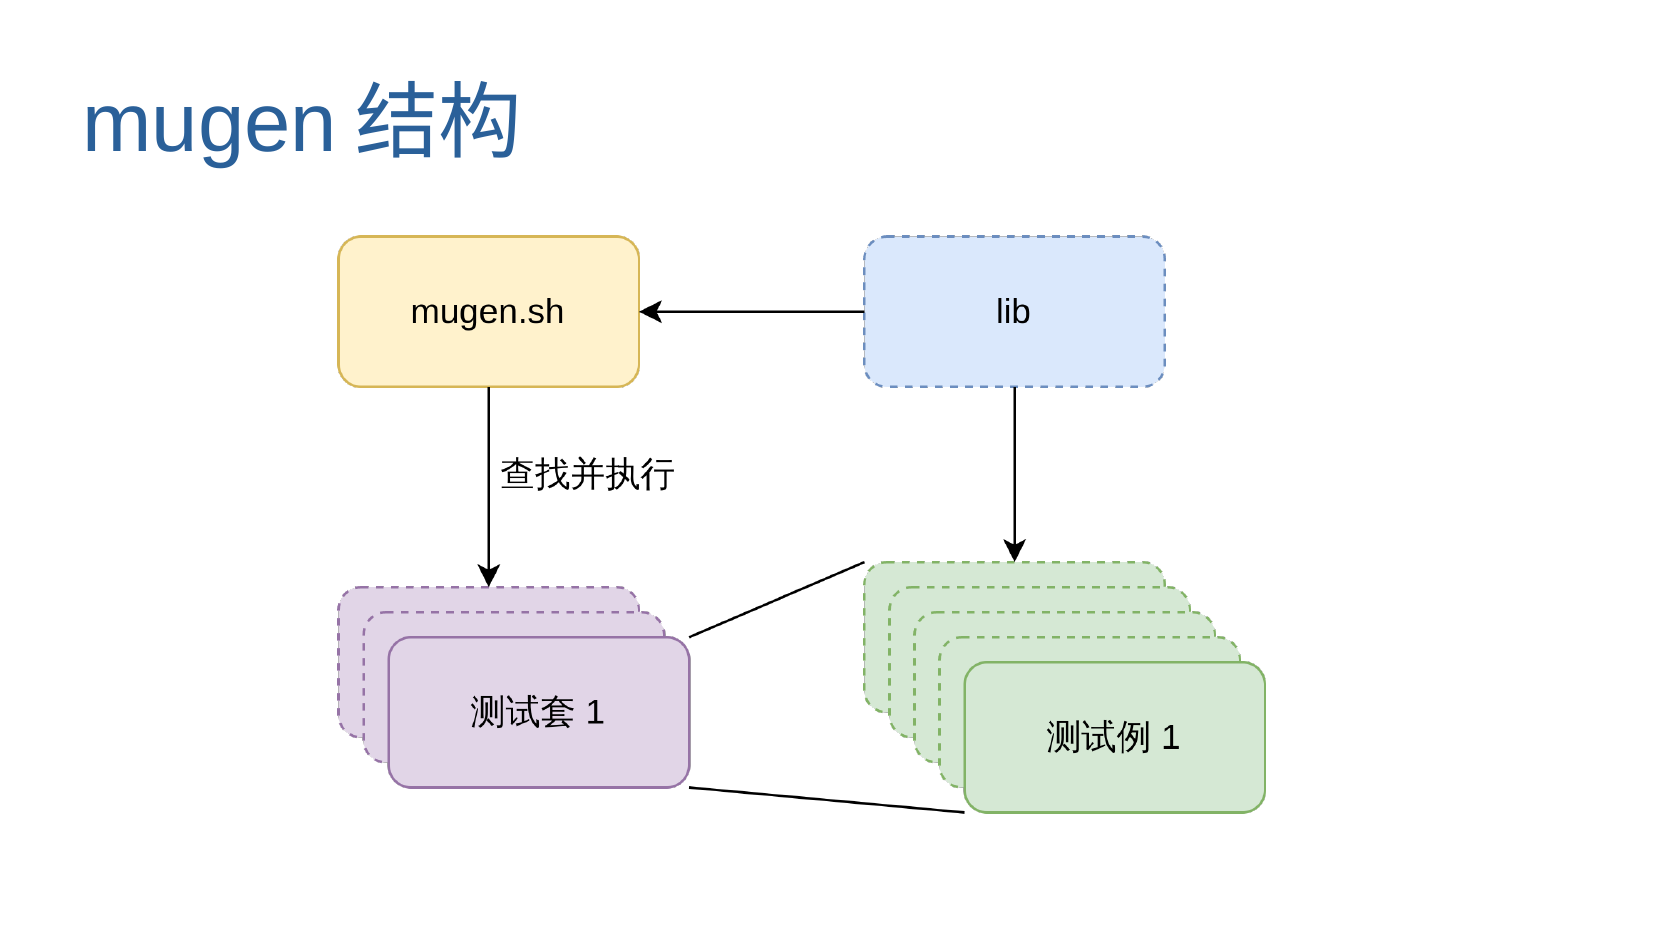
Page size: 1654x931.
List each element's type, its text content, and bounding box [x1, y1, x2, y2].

title mugen结构 [82, 37, 1571, 193]
picture [337, 235, 1266, 816]
